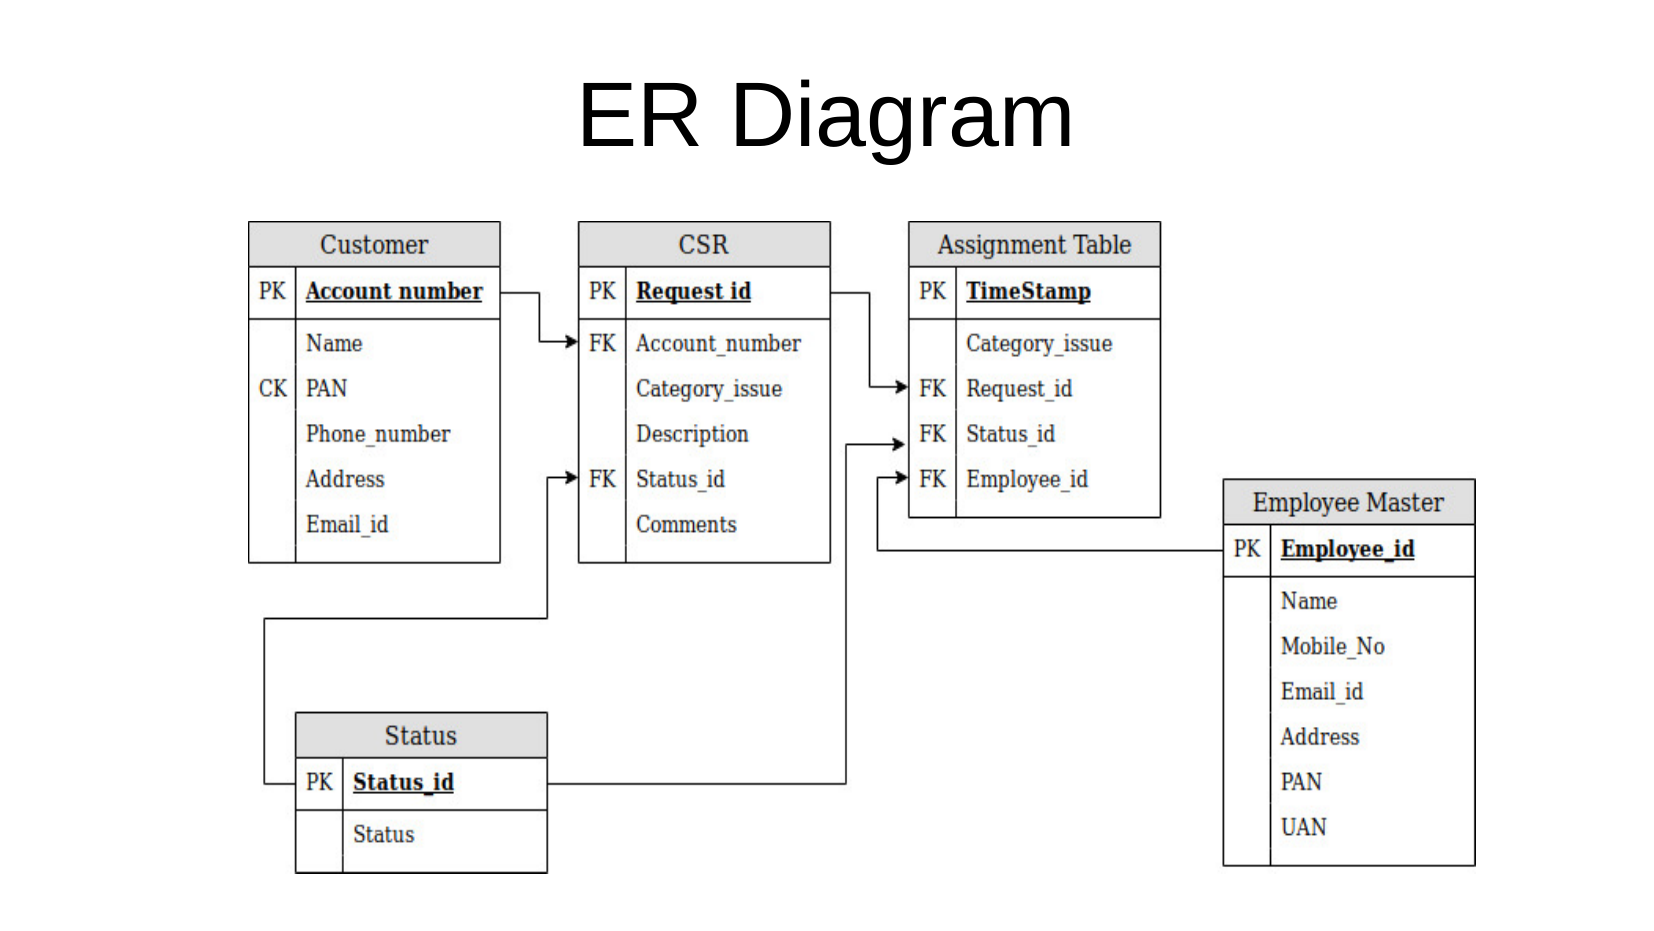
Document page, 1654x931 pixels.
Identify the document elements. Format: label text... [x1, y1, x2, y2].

picture [248, 221, 1476, 874]
title ER Diagram [82, 37, 1571, 193]
